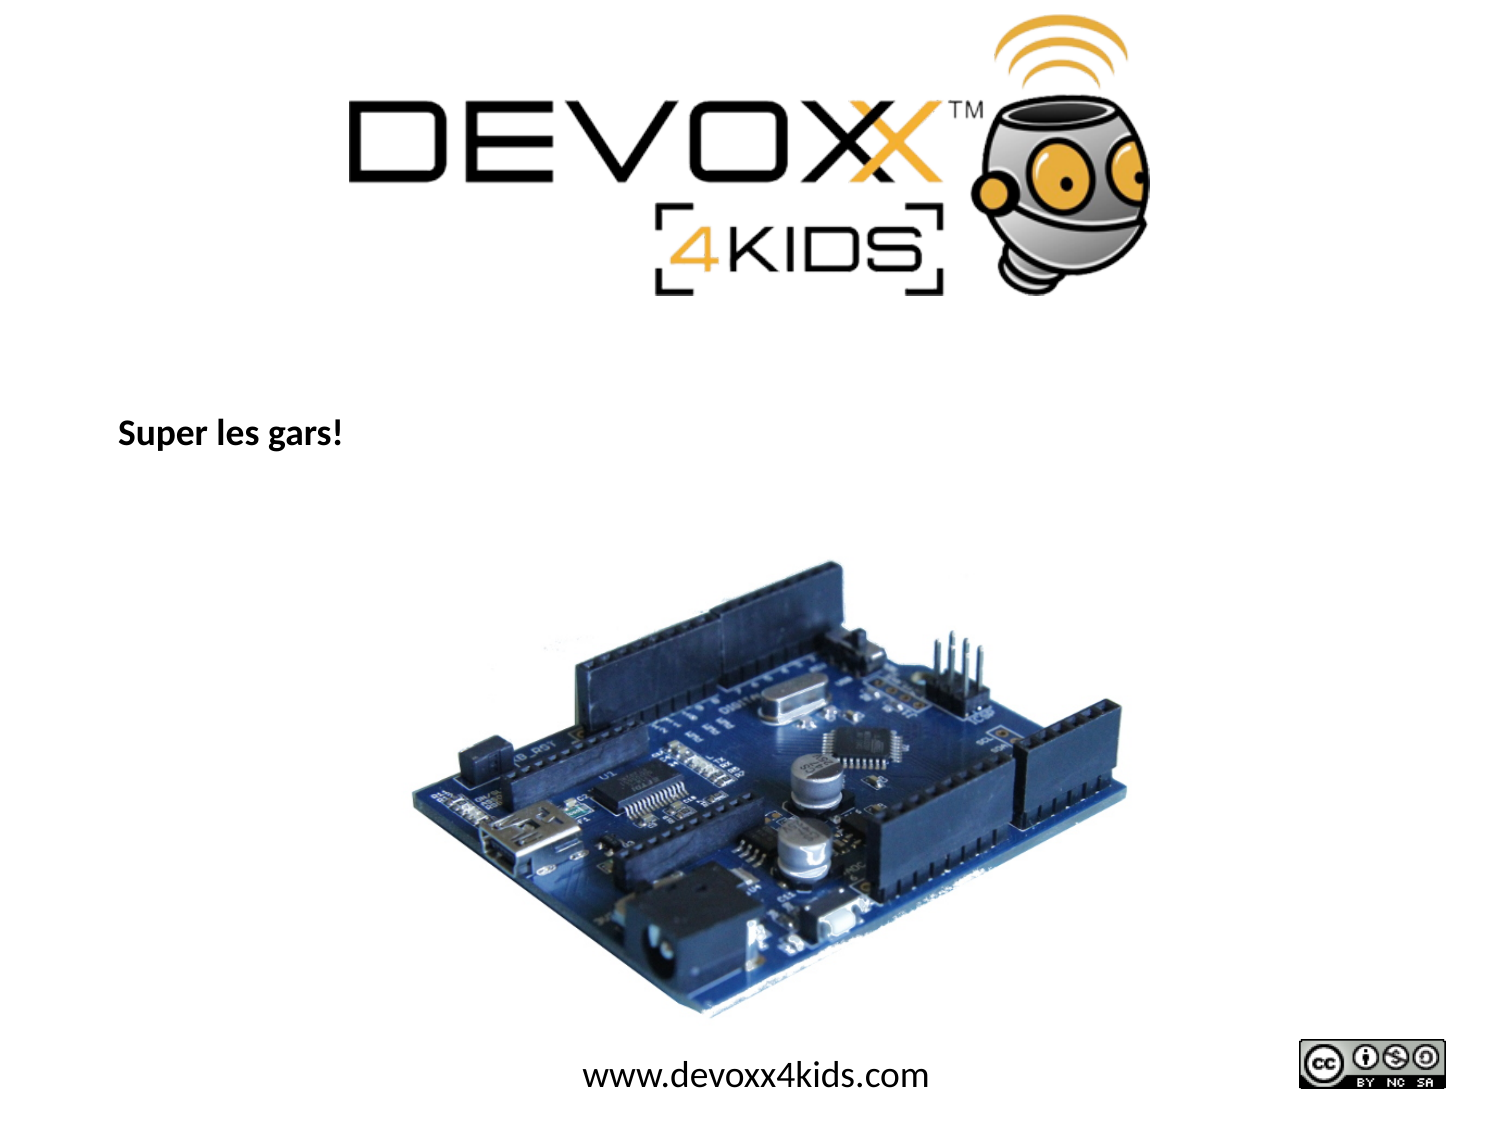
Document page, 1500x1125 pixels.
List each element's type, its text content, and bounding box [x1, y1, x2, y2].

picture [349, 14, 1150, 296]
picture [401, 539, 1151, 1028]
picture [1299, 1039, 1446, 1089]
title Super les gars! [118, 380, 1394, 492]
